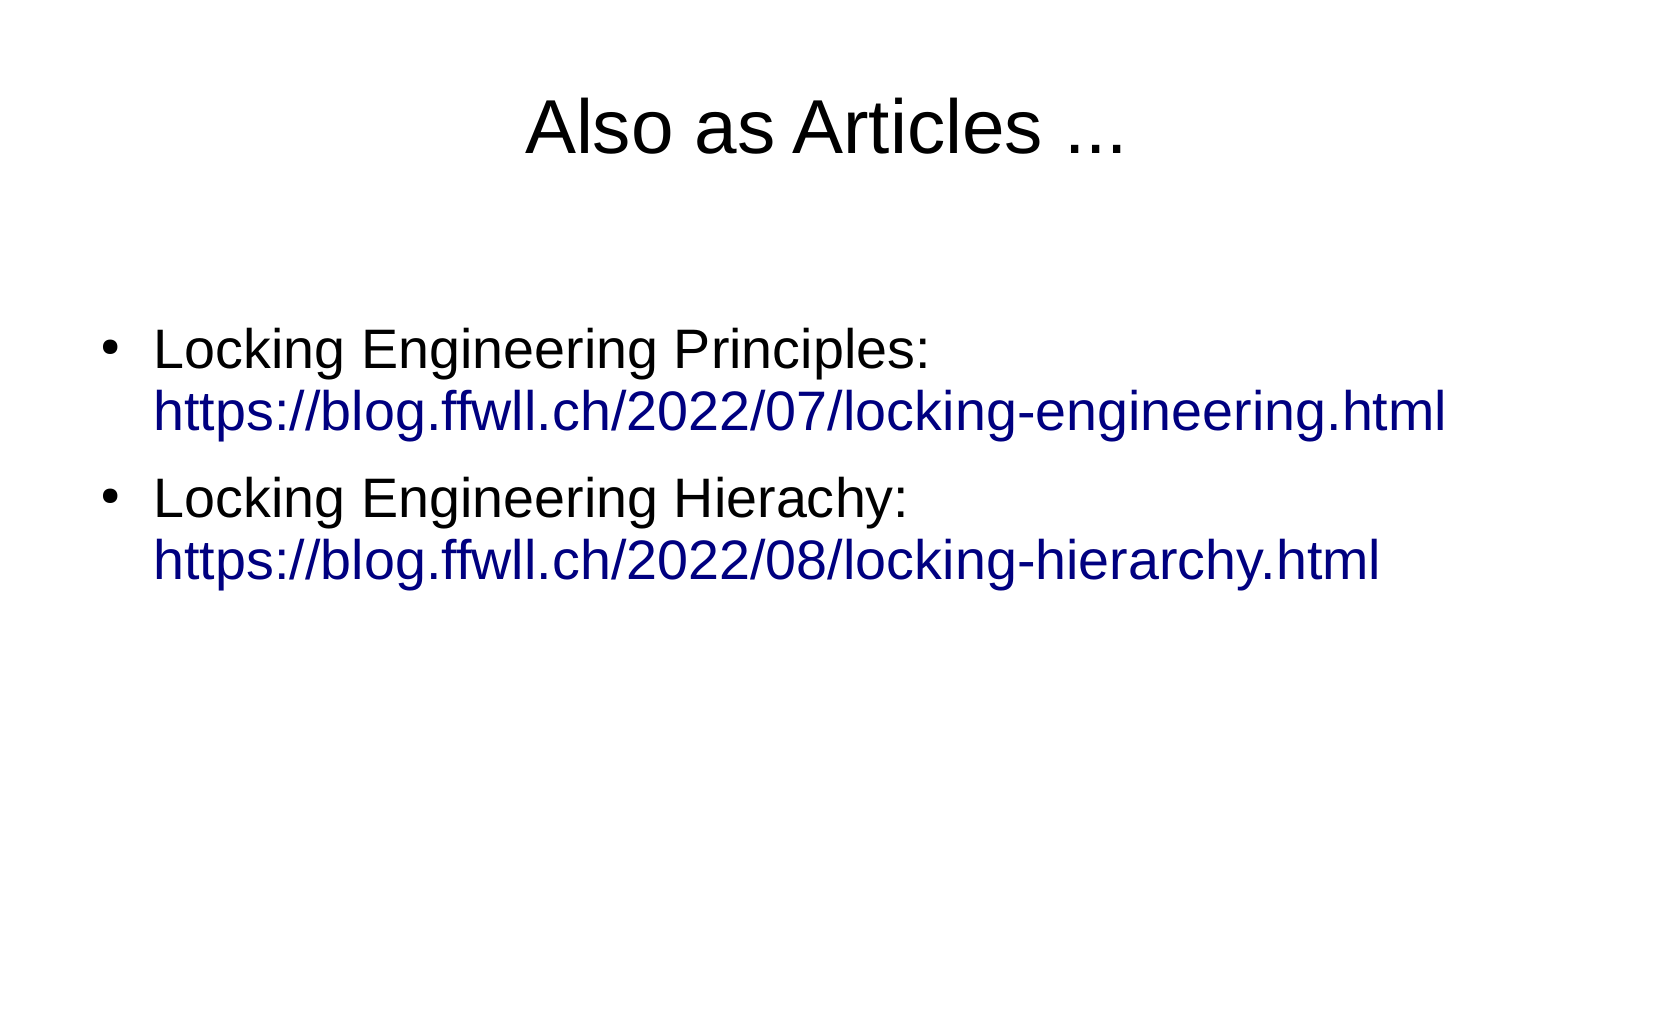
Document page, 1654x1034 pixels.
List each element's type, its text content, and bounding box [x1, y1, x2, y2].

list Locking Engineering Principles: https://blog.ffwll.ch/2022/07/locking-engineering.html Locking Engineering Hierachy: https://blog.ffwll.ch/2022/08/locking-hierarchy.html [82, 317, 1571, 809]
title Also as Articles ... [82, 41, 1571, 214]
